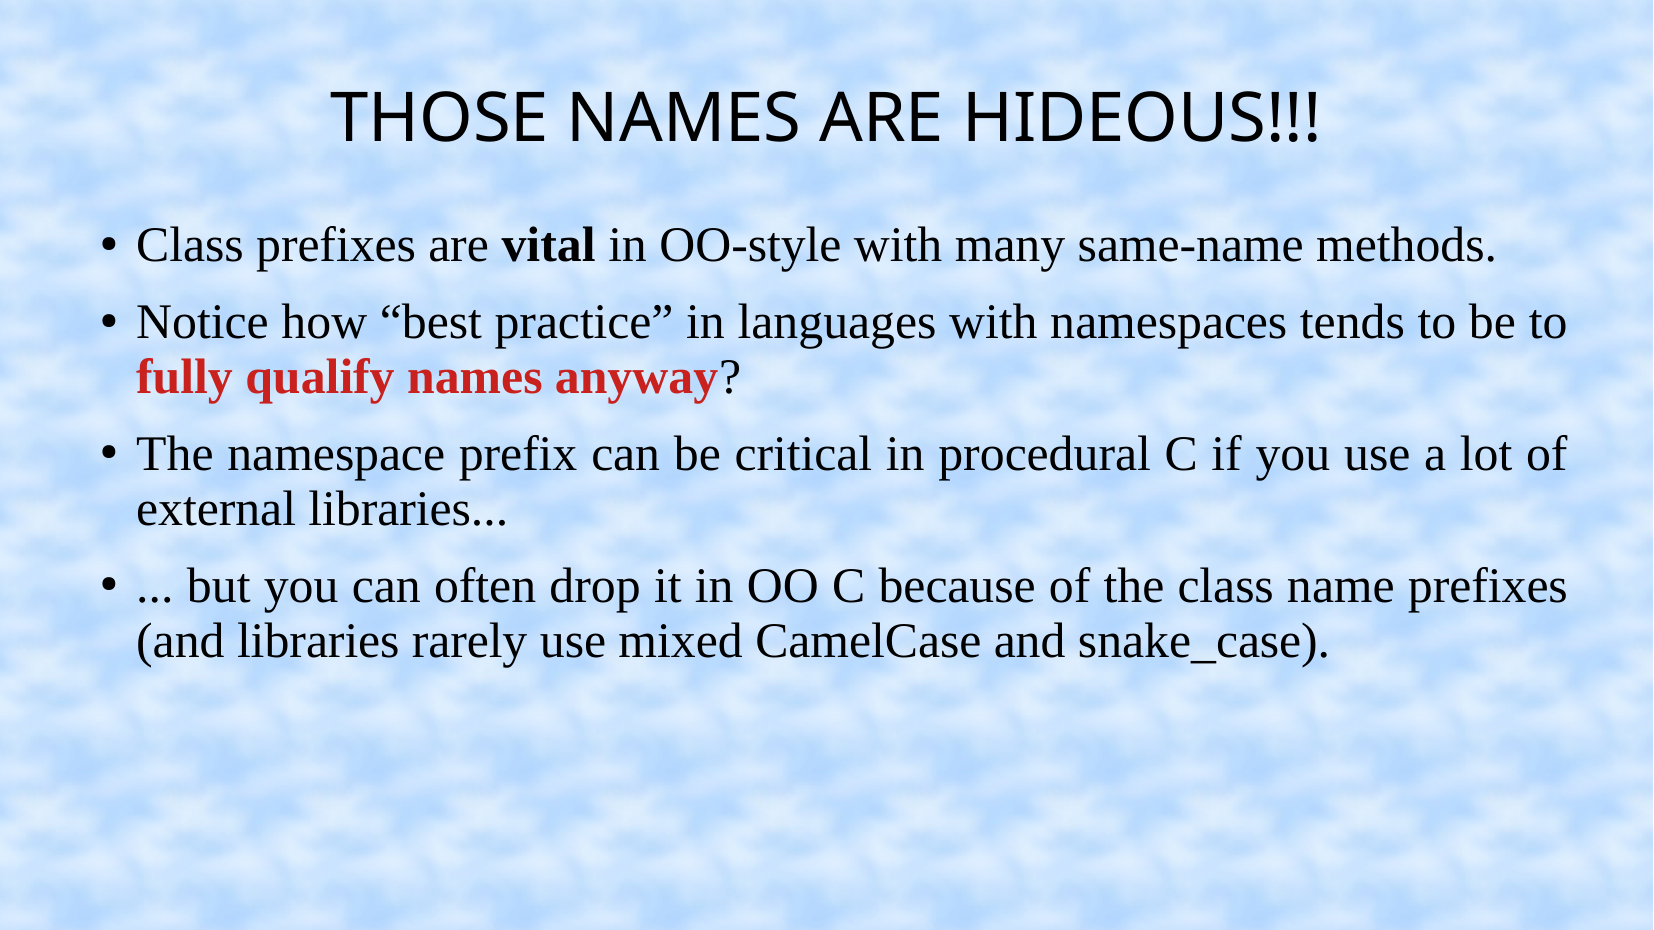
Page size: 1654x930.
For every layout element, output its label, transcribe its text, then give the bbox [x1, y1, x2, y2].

picture [0, 0, 1654, 930]
title THOSE NAMES ARE HIDEOUS!!! [82, 36, 1571, 193]
list Class prefixes are vital in OO-style with many same-name methods. Notice how “best practice” in languages with namespaces tends to be to fully qualify names anyway? The namespace prefix can be critical in procedural C if you use a lot of external libraries... ... but you can often drop it in OO C because of the class name prefixes (and libraries rarely use mixed CamelCase and snake_case). [82, 217, 1571, 841]
